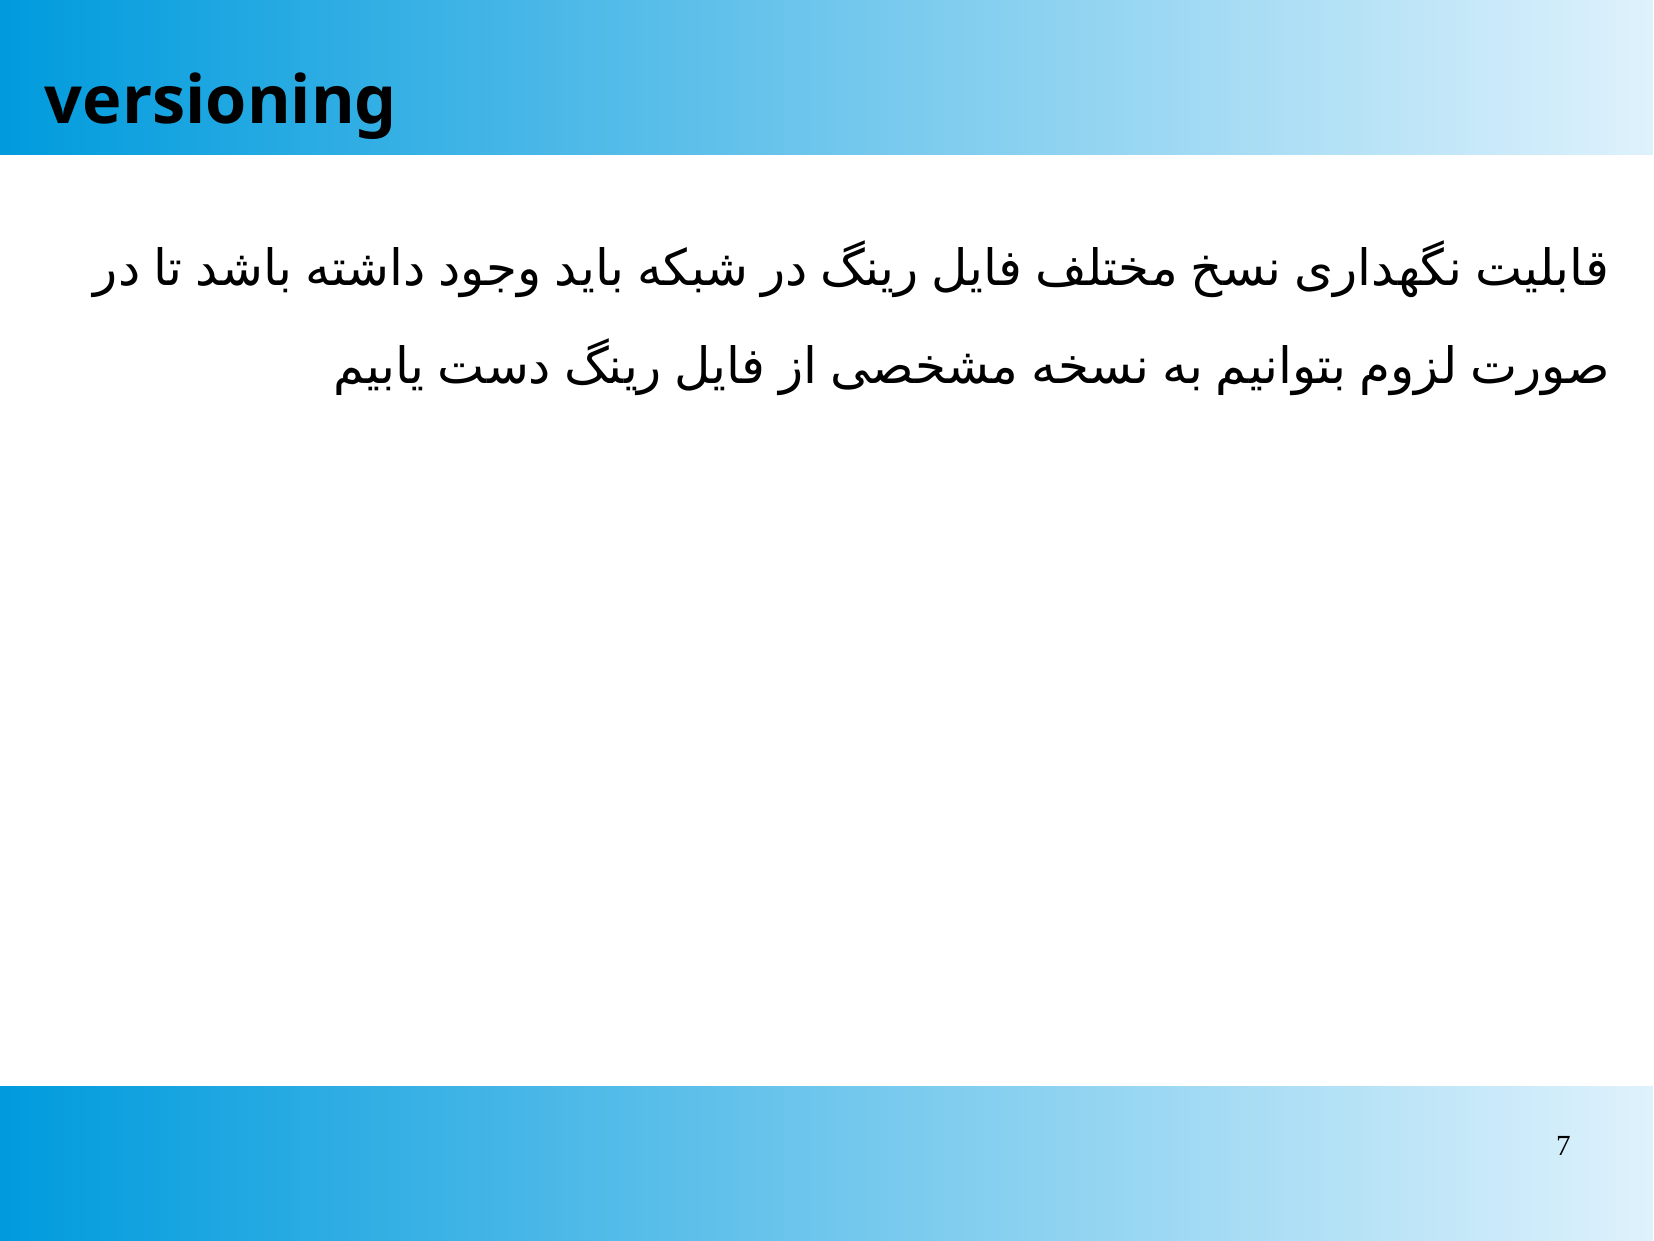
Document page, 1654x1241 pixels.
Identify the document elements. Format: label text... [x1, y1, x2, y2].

text_box versioning [30, 45, 1201, 127]
text_box قابلیت نگهداری نسخ مختلف فایل رینگ در شبکه باید وجود داشته باشد تا در صورت لزوم بتوانیم به نسخه مشخصی از فایل رینگ دست یابیم [15, 200, 1626, 366]
